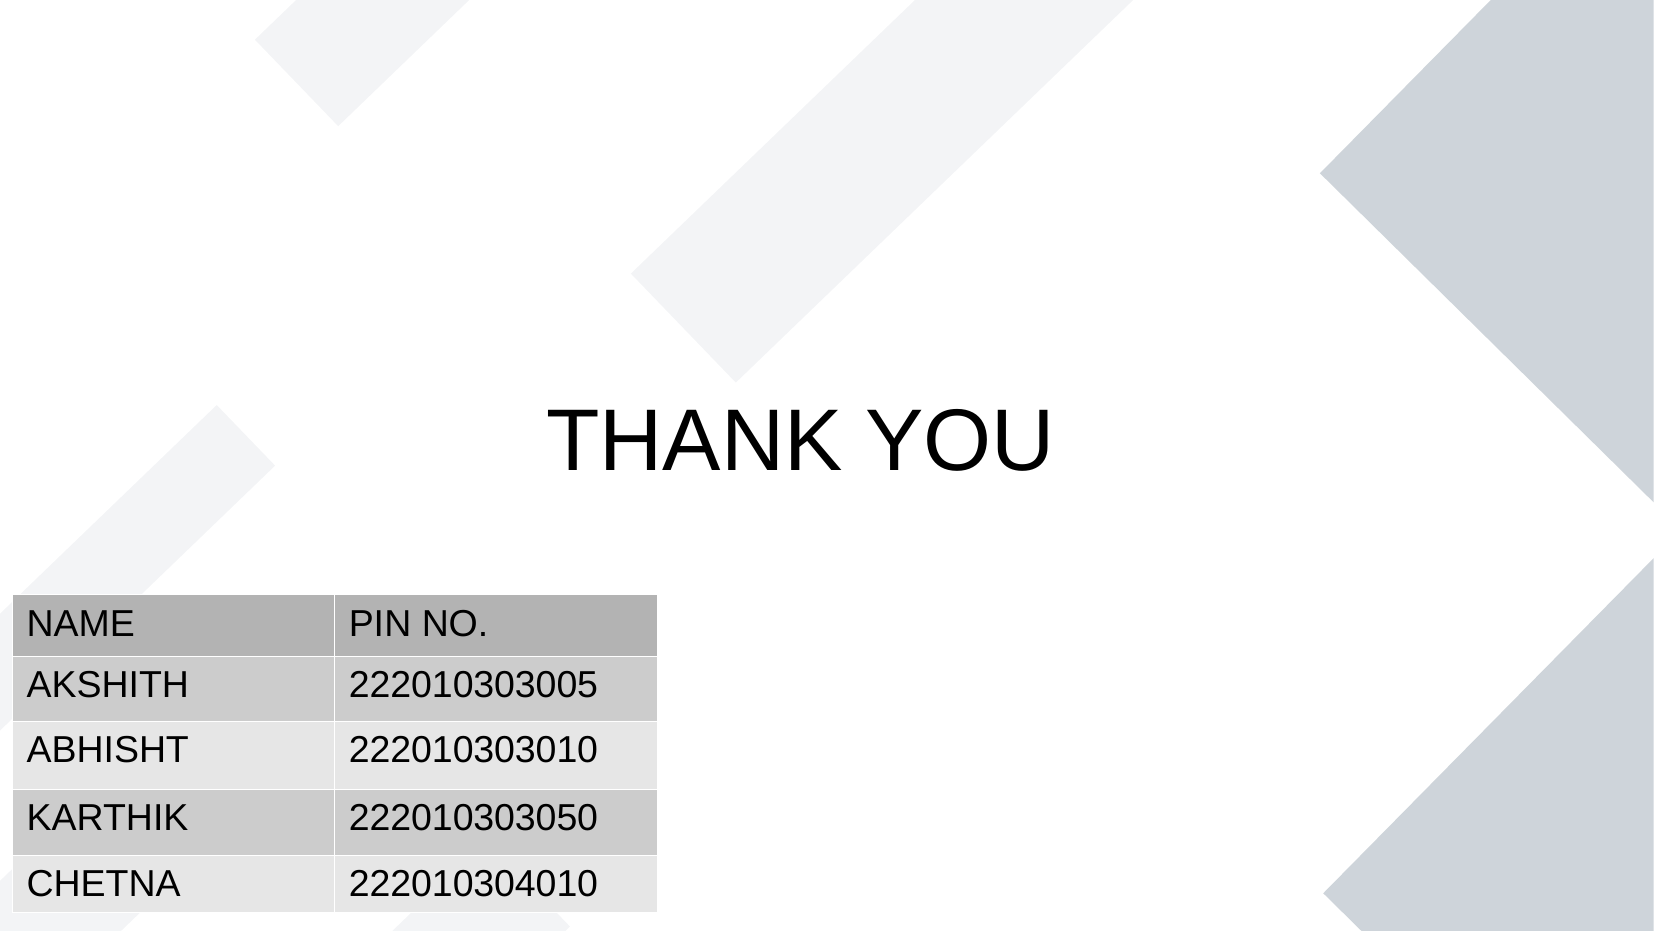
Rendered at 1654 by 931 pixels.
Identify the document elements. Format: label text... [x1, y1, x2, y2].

table_header NAME [13, 595, 334, 656]
table_header PIN NO. [335, 595, 657, 656]
table_cell 222010303005 [335, 657, 657, 721]
table_cell 222010303050 [335, 790, 657, 855]
table_cell ABHISHT [13, 722, 334, 789]
table_cell 222010304010 [335, 856, 657, 912]
text_box THANK YOU [531, 383, 1654, 497]
table_cell KARTHIK [13, 790, 334, 855]
table_cell 222010303010 [335, 722, 657, 789]
table_cell CHETNA [13, 856, 334, 912]
table_cell AKSHITH [13, 657, 334, 721]
